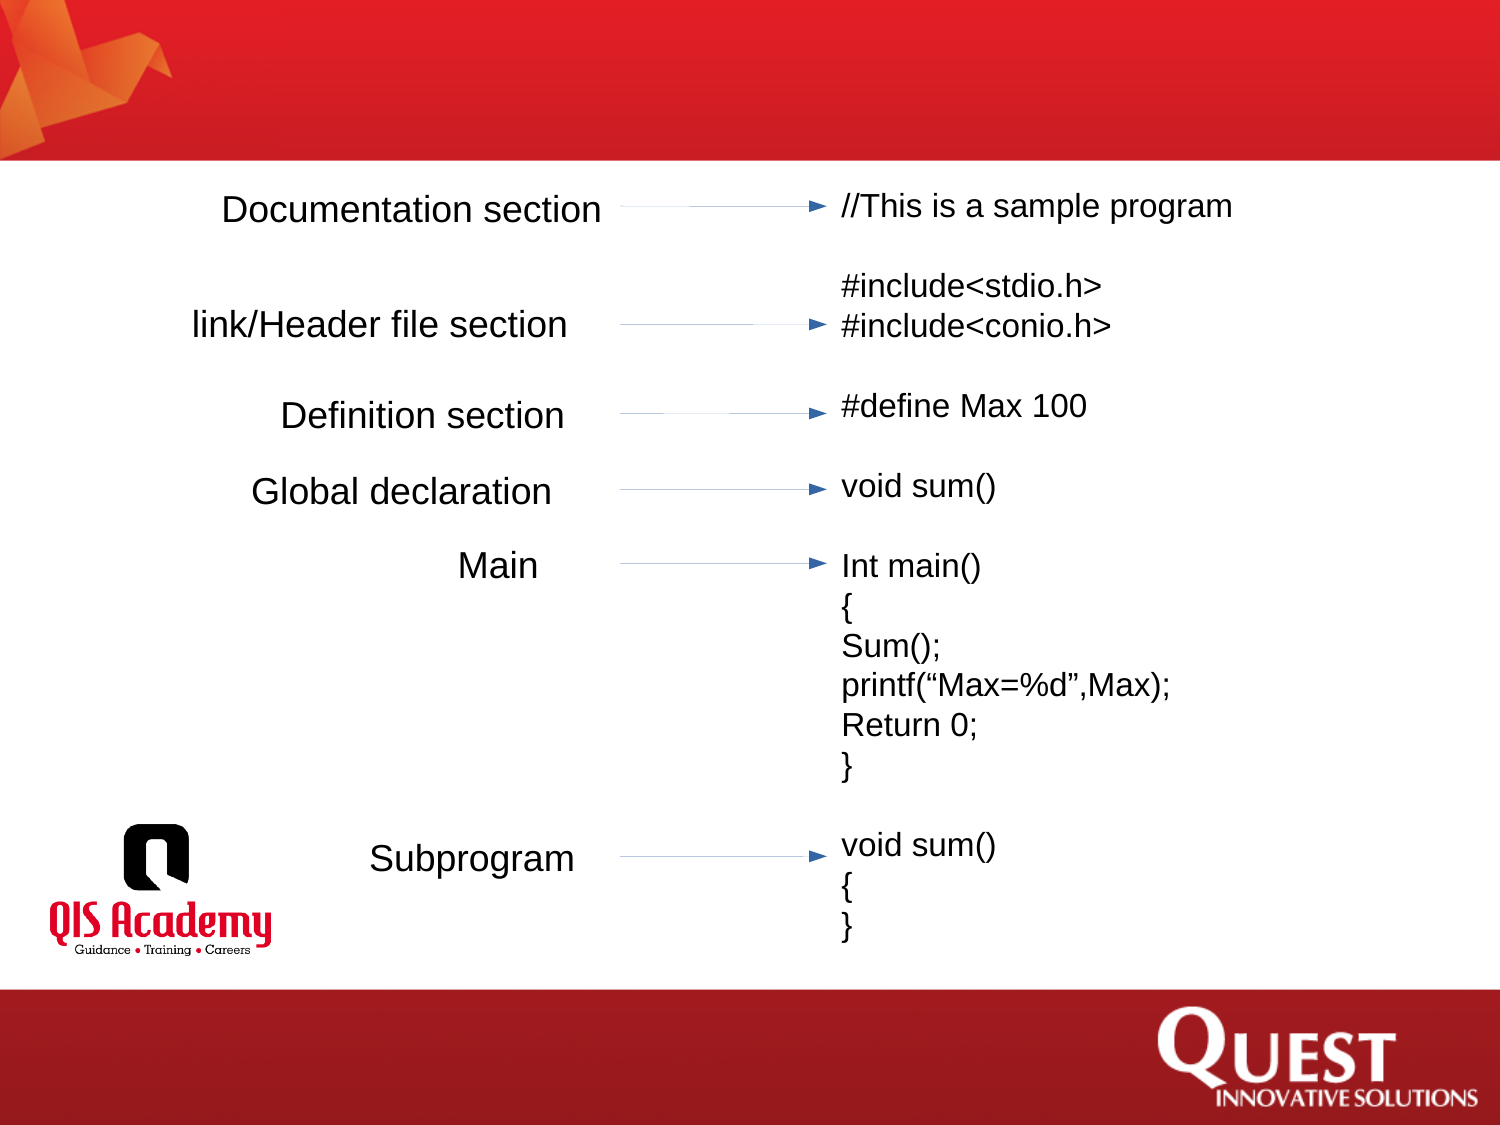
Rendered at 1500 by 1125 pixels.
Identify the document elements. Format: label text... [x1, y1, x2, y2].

text_box //This is a sample program #include<stdio.h> #include<conio.h> #define Max 100 void sum() Int main() { Sum(); printf(“Max=%d”,Max); Return 0; } void sum() { } [826, 177, 1500, 1063]
text_box Subprogram [354, 826, 590, 887]
text_box link/Header file section [177, 292, 584, 353]
text_box Global declaration [236, 459, 568, 520]
text_box Documentation section [206, 177, 617, 237]
text_box Definition section [265, 383, 581, 444]
text_box Main [442, 533, 565, 594]
